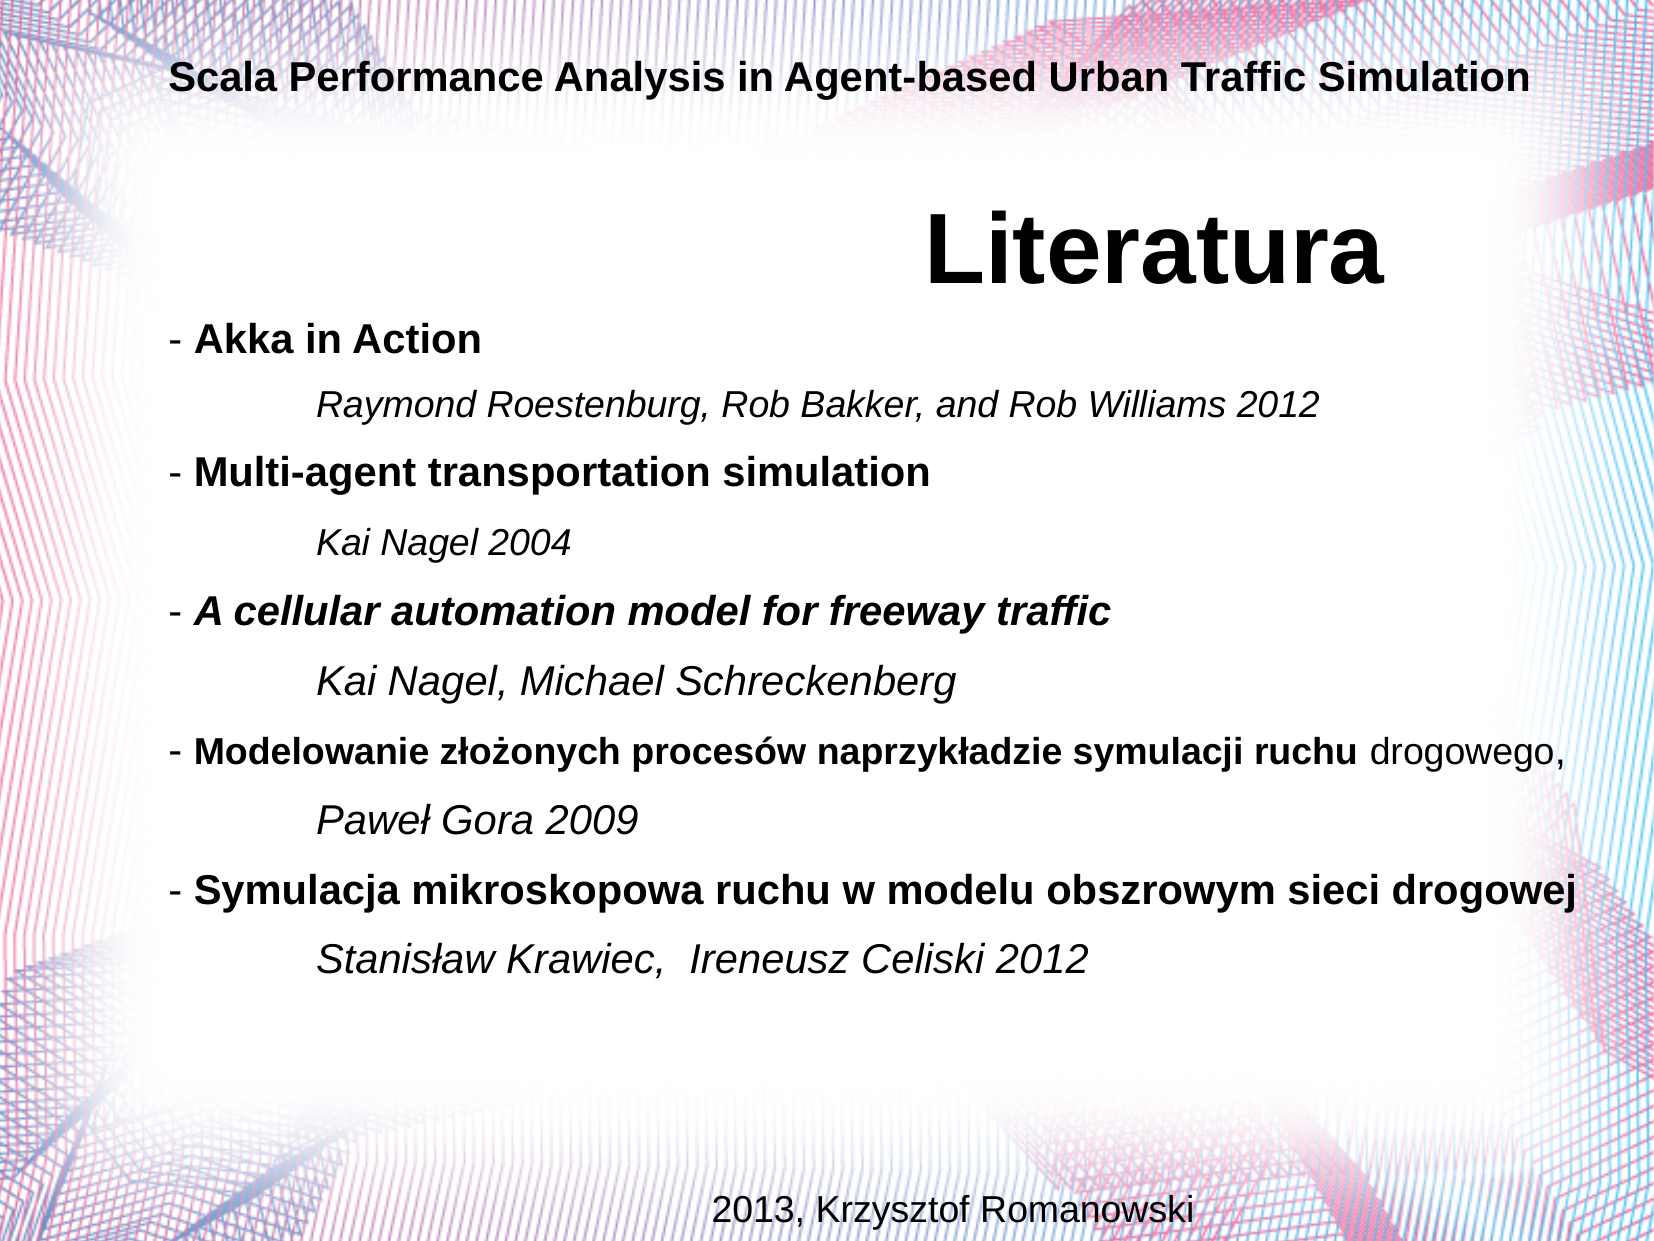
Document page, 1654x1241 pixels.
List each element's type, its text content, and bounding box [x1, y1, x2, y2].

text_box 2013, Krzysztof Romanowski [696, 1176, 1276, 1217]
text_box - Akka in Action Raymond Roestenburg, Rob Bakker, and Rob Williams 2012 - Multi-agent transportation simulation Kai Nagel 2004 - A cellular automation model for freeway traffic Kai Nagel, Michael Schreckenberg - Modelowanie złożonych procesów naprzykładzie symulacji ruchu drogowego, Paweł Gora 2009 - Symulacja mikroskopowa ruchu w modelu obszrowym sieci drogowej Stanisław Krawiec, Ireneusz Celiski 2012 [153, 285, 1607, 1176]
text_box Scala Performance Analysis in Agent-based Urban Traffic Simulation [153, 23, 1560, 155]
text_box Literatura [909, 129, 1453, 257]
picture [0, 0, 1654, 1241]
